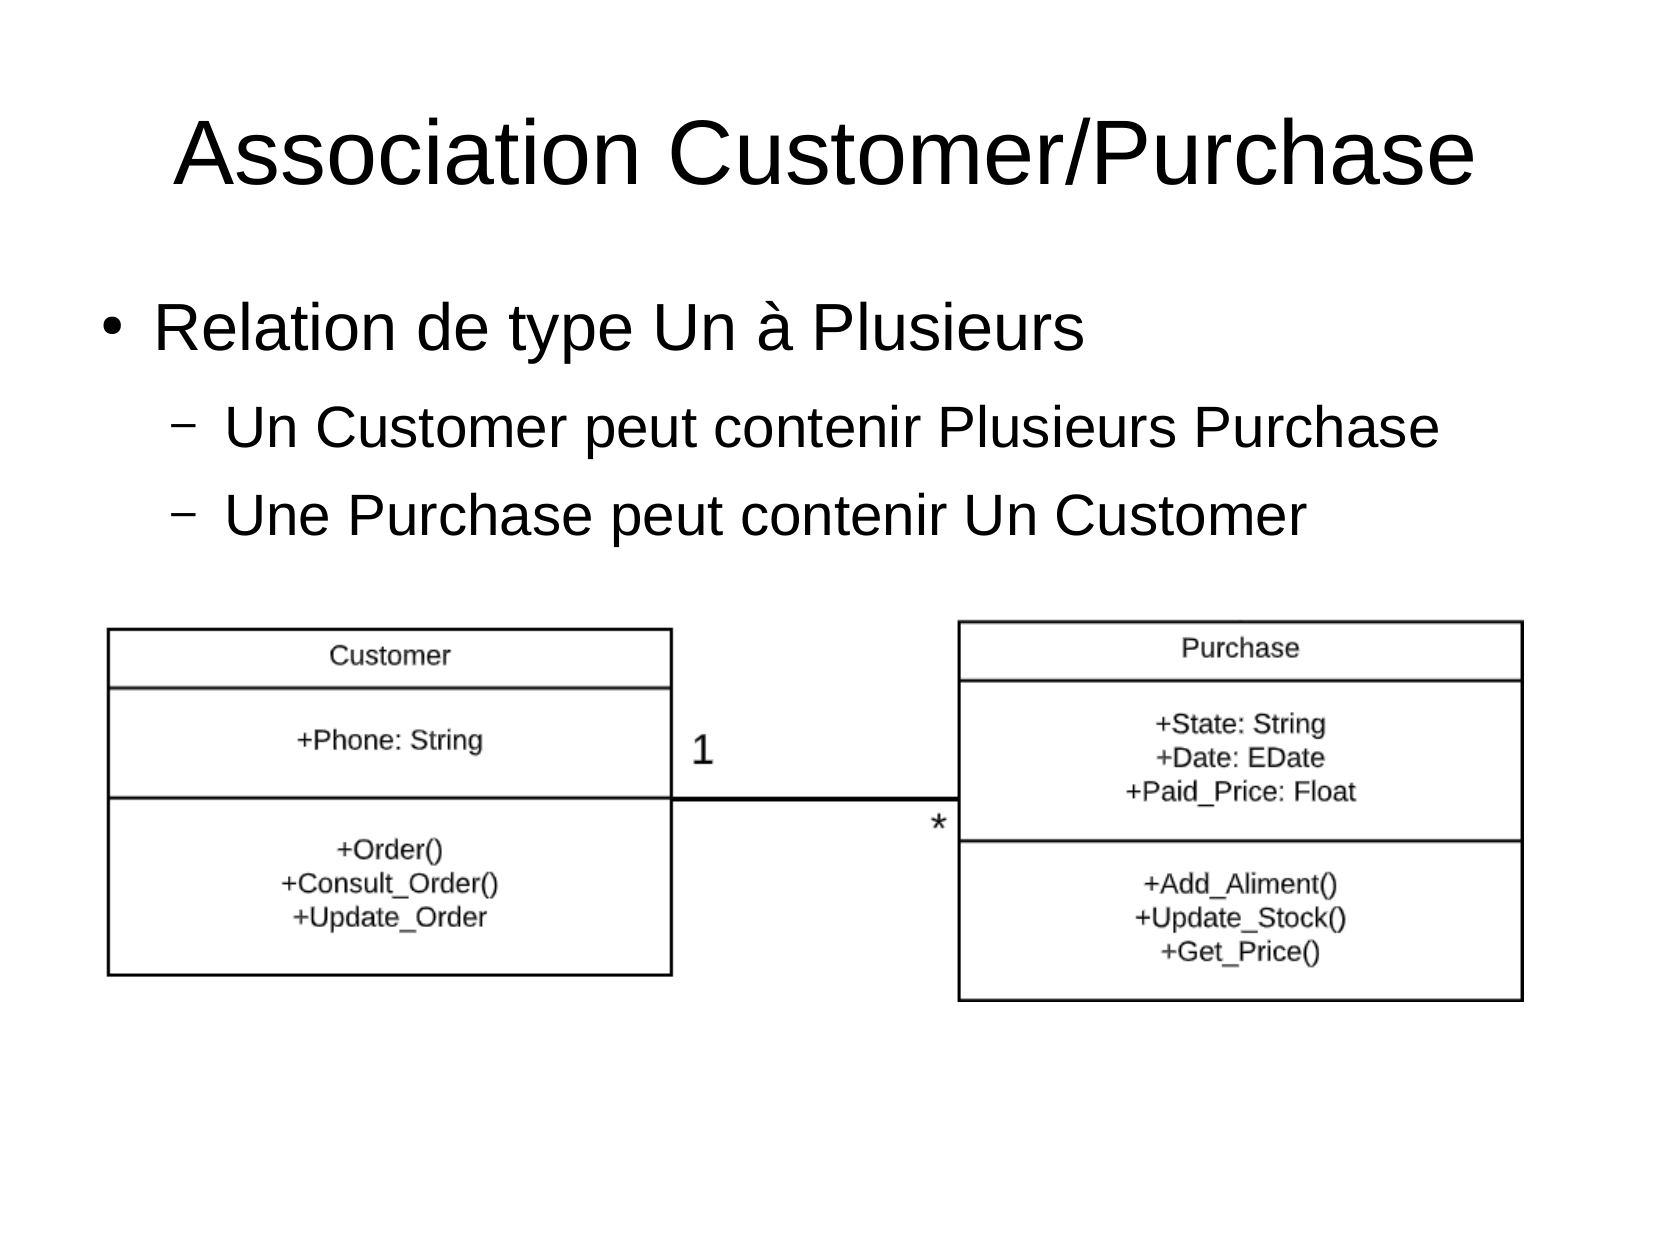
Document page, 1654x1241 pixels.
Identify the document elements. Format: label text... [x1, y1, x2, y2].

title Association Customer/Purchase [82, 49, 1571, 257]
list Relation de type Un à Plusieurs Un Customer peut contenir Plusieurs Purchase Une Purchase peut contenir Un Customer [82, 290, 1571, 1109]
picture [104, 614, 1524, 1002]
